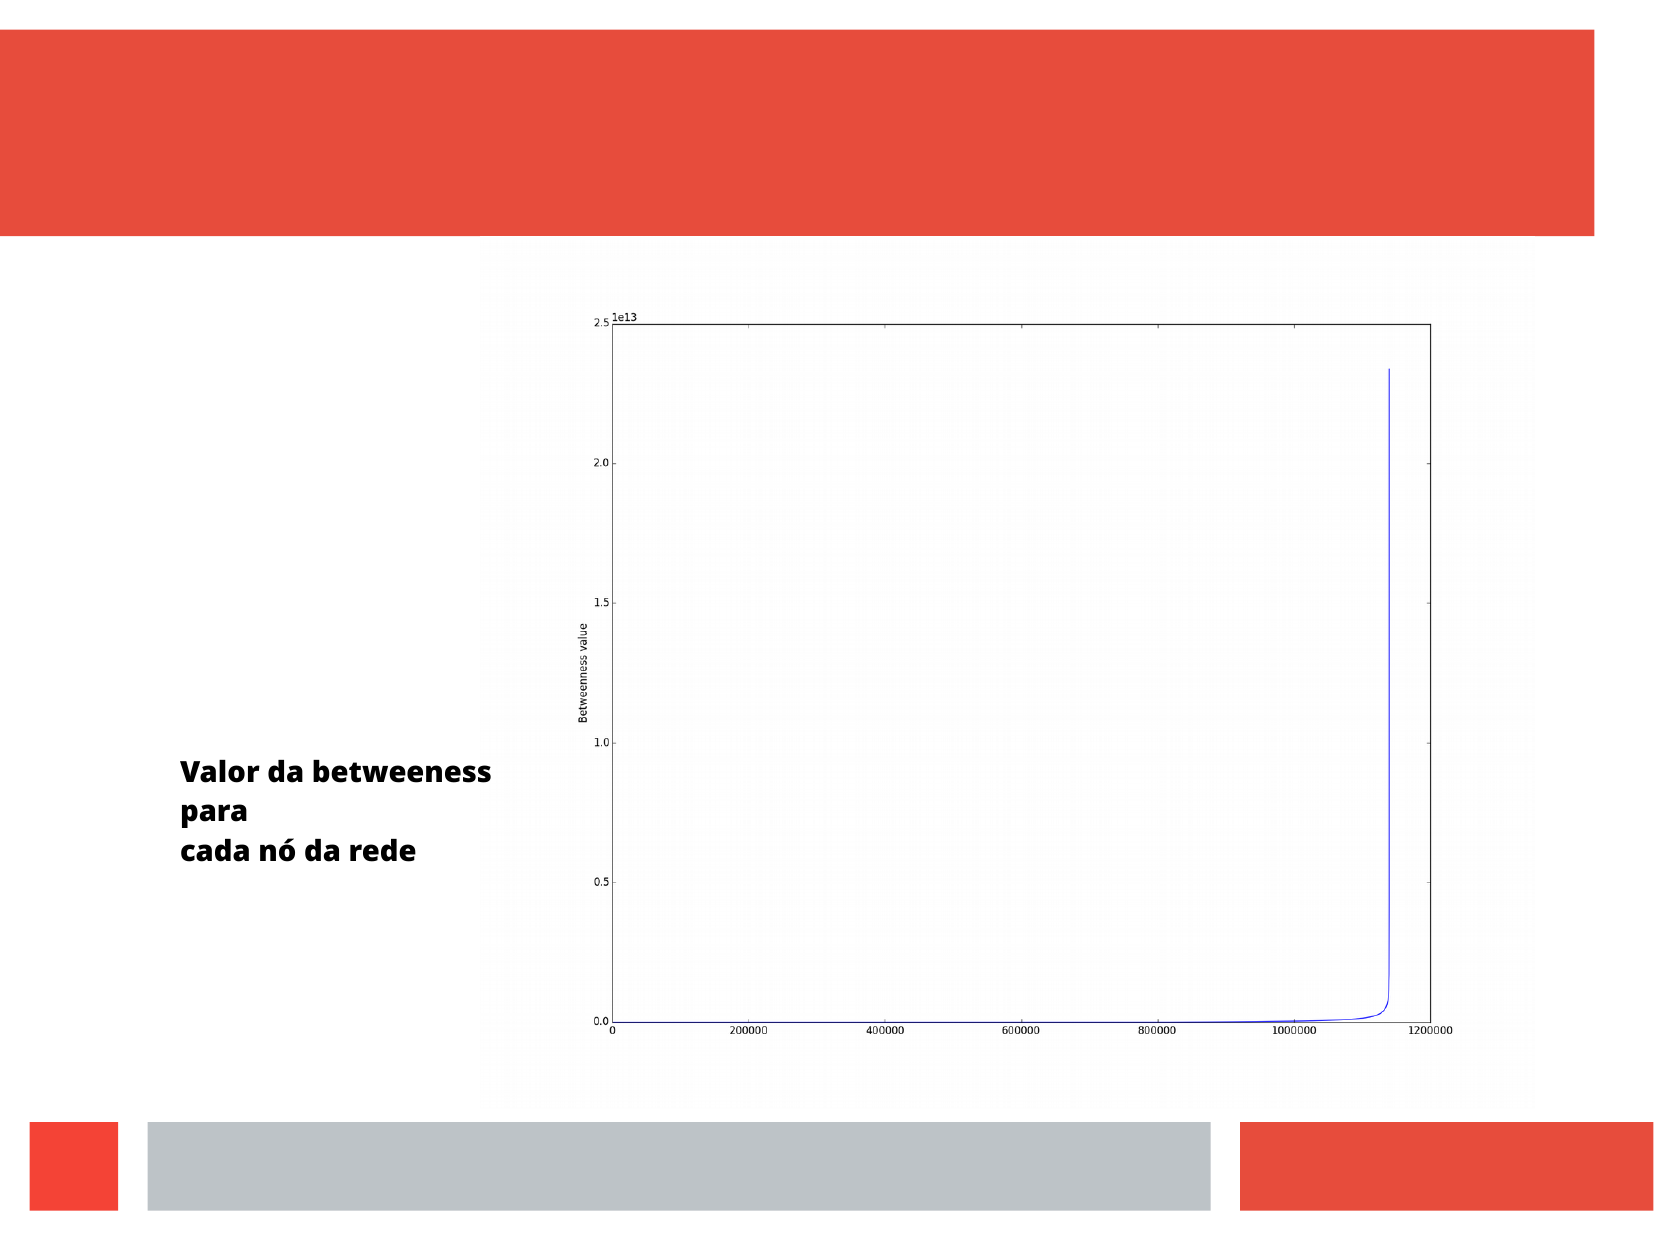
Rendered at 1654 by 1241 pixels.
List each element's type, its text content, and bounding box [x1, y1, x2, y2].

title Valor da betweeness para cada nó da rede [180, 692, 496, 871]
picture [480, 236, 1535, 1109]
